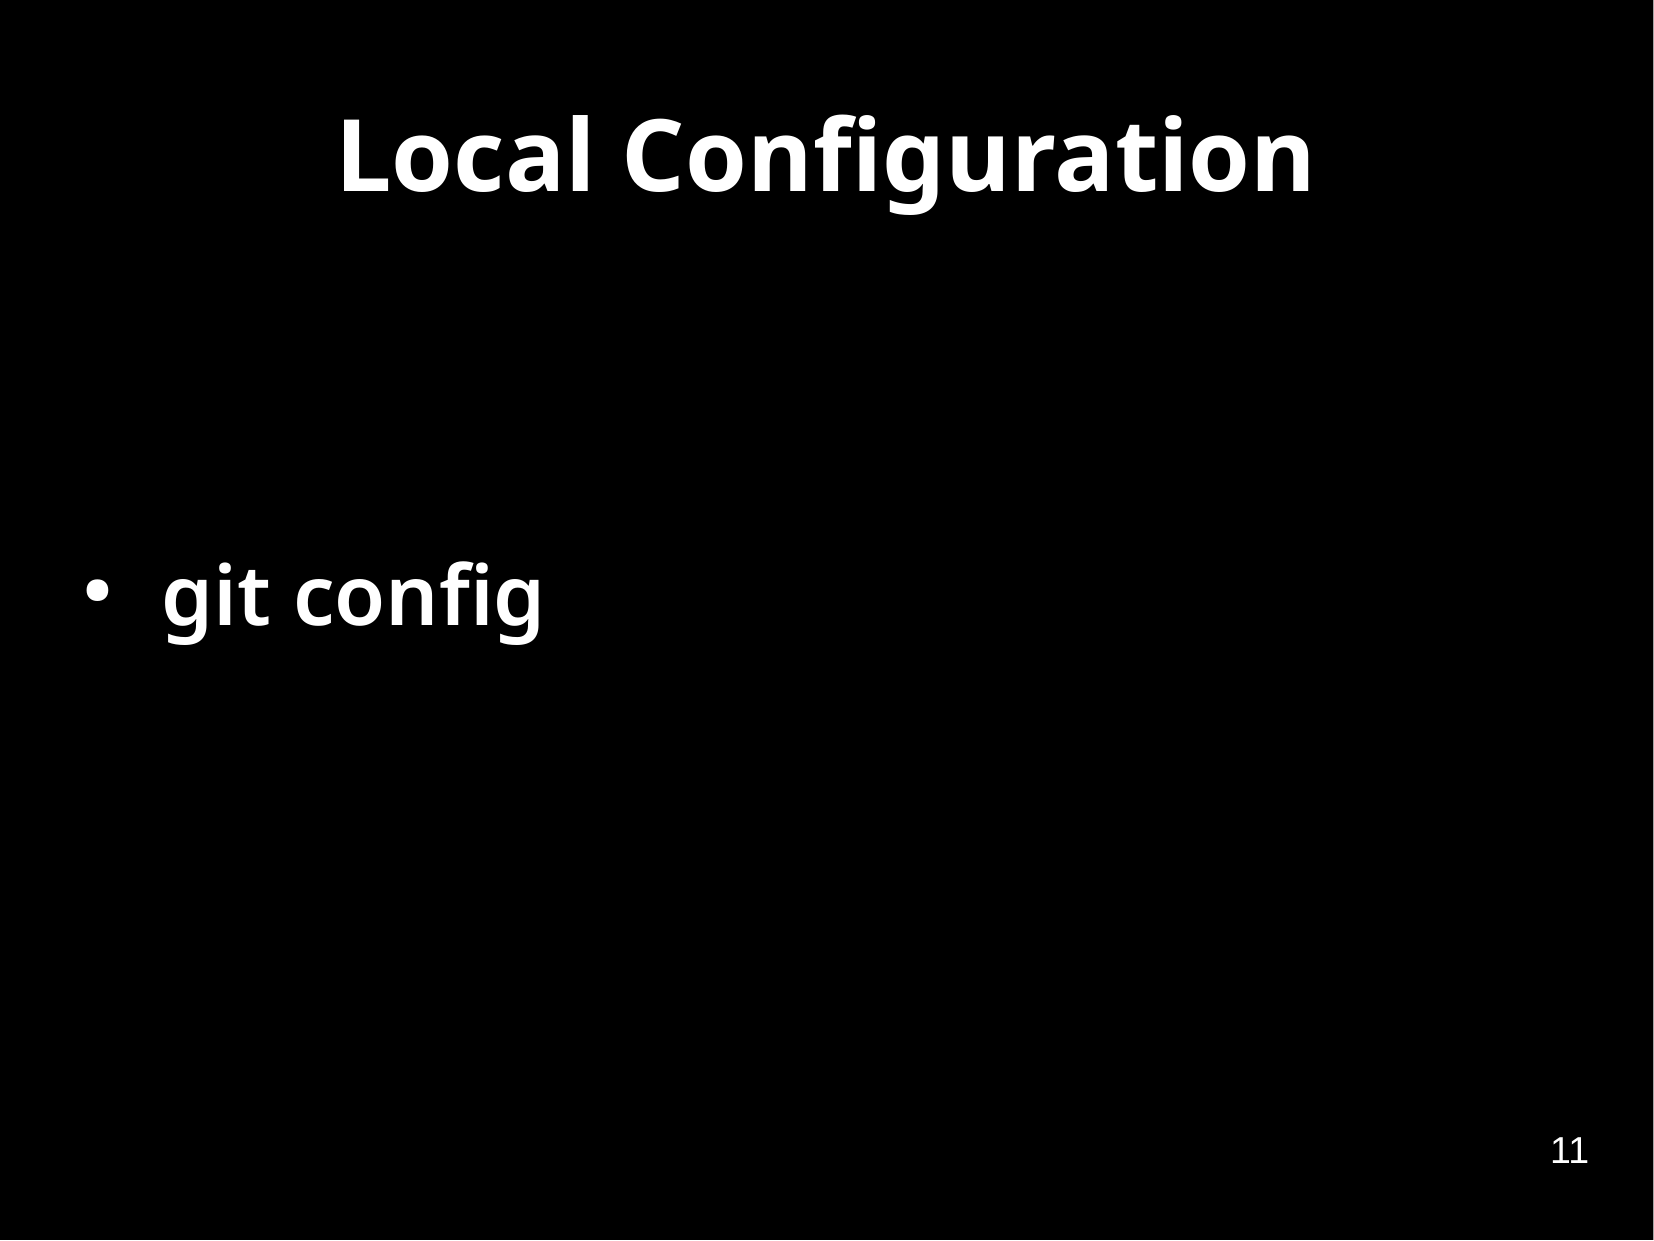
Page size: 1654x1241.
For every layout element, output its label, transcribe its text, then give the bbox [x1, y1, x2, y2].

title Local Configuration [82, 49, 1571, 257]
subtitle git config [82, 290, 1571, 1010]
text_box 11 [1535, 1122, 1607, 1179]
